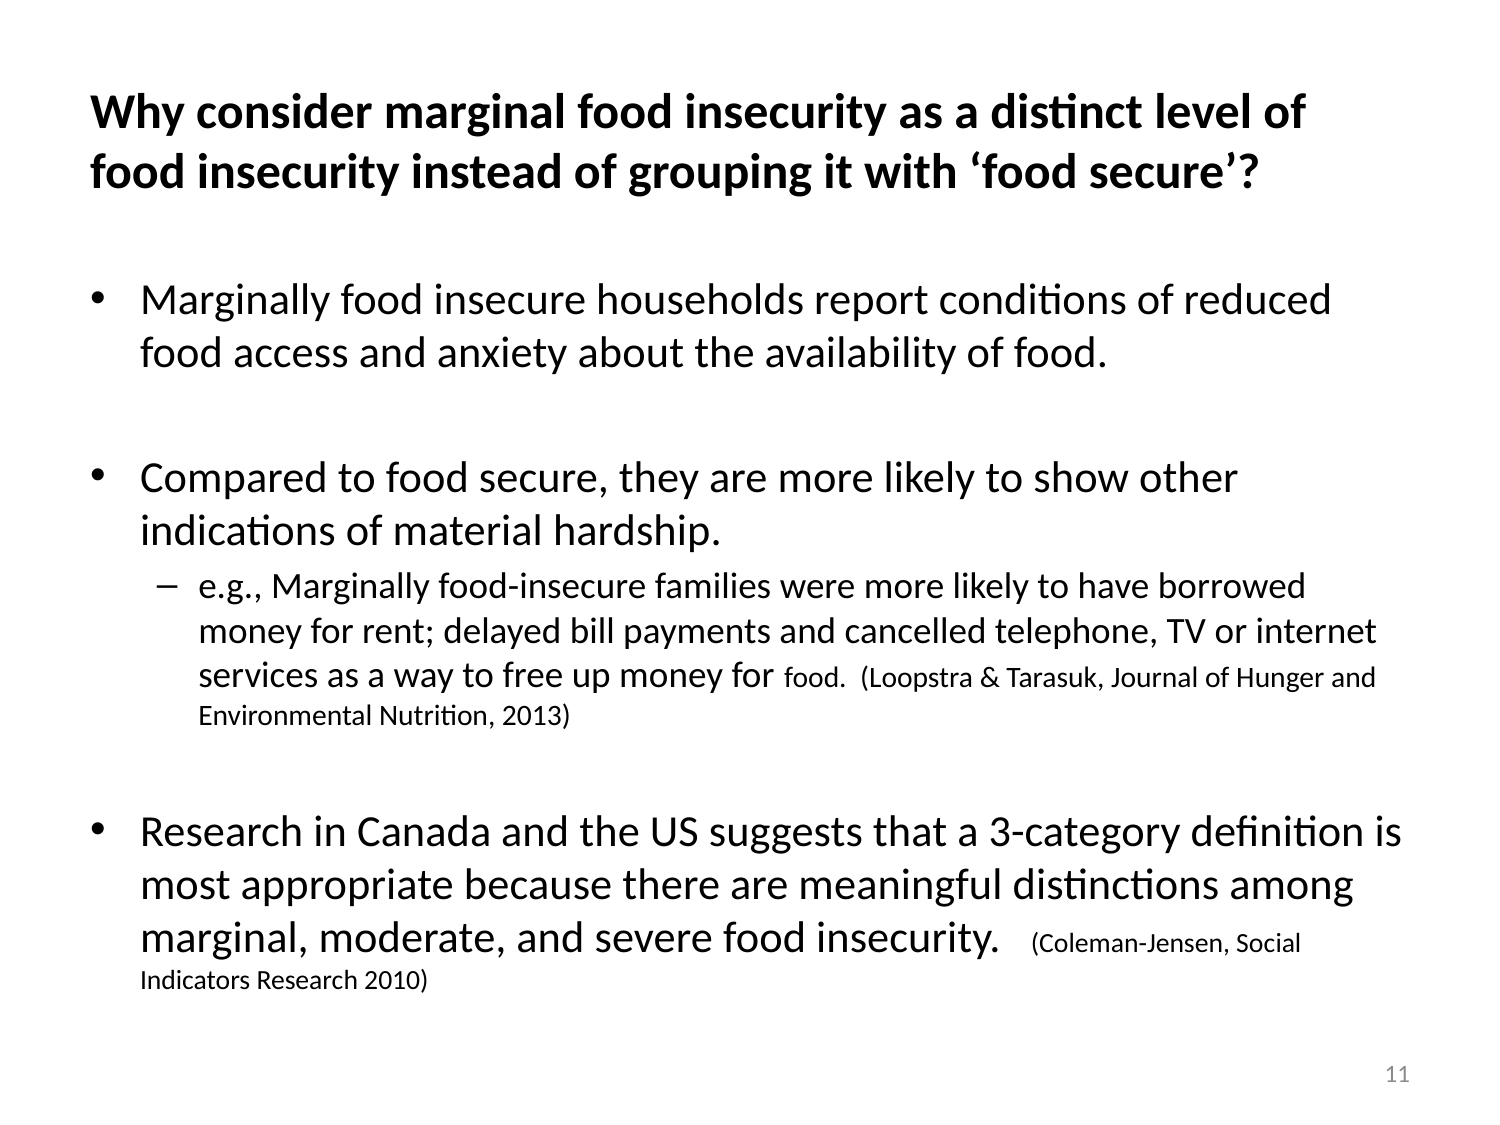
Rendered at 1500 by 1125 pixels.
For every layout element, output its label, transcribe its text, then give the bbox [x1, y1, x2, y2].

title Why consider marginal food insecurity as a distinct level of food insecurity instead of grouping it with ‘food secure’? [75, 45, 1425, 233]
list Marginally food insecure households report conditions of reduced food access and anxiety about the availability of food. Compared to food secure, they are more likely to show other indications of material hardship. e.g., Marginally food-insecure families were more likely to have borrowed money for rent; delayed bill payments and cancelled telephone, TV or internet services as a way to free up money for food. (Loopstra & Tarasuk, Journal of Hunger and Environmental Nutrition, 2013) Research in Canada and the US suggests that a 3-category definition is most appropriate because there are meaningful distinctions among marginal, moderate, and severe food insecurity. (Coleman-Jensen, Social Indicators Research 2010) [75, 262, 1425, 1005]
slide_number <number> [1074, 1042, 1425, 1103]
